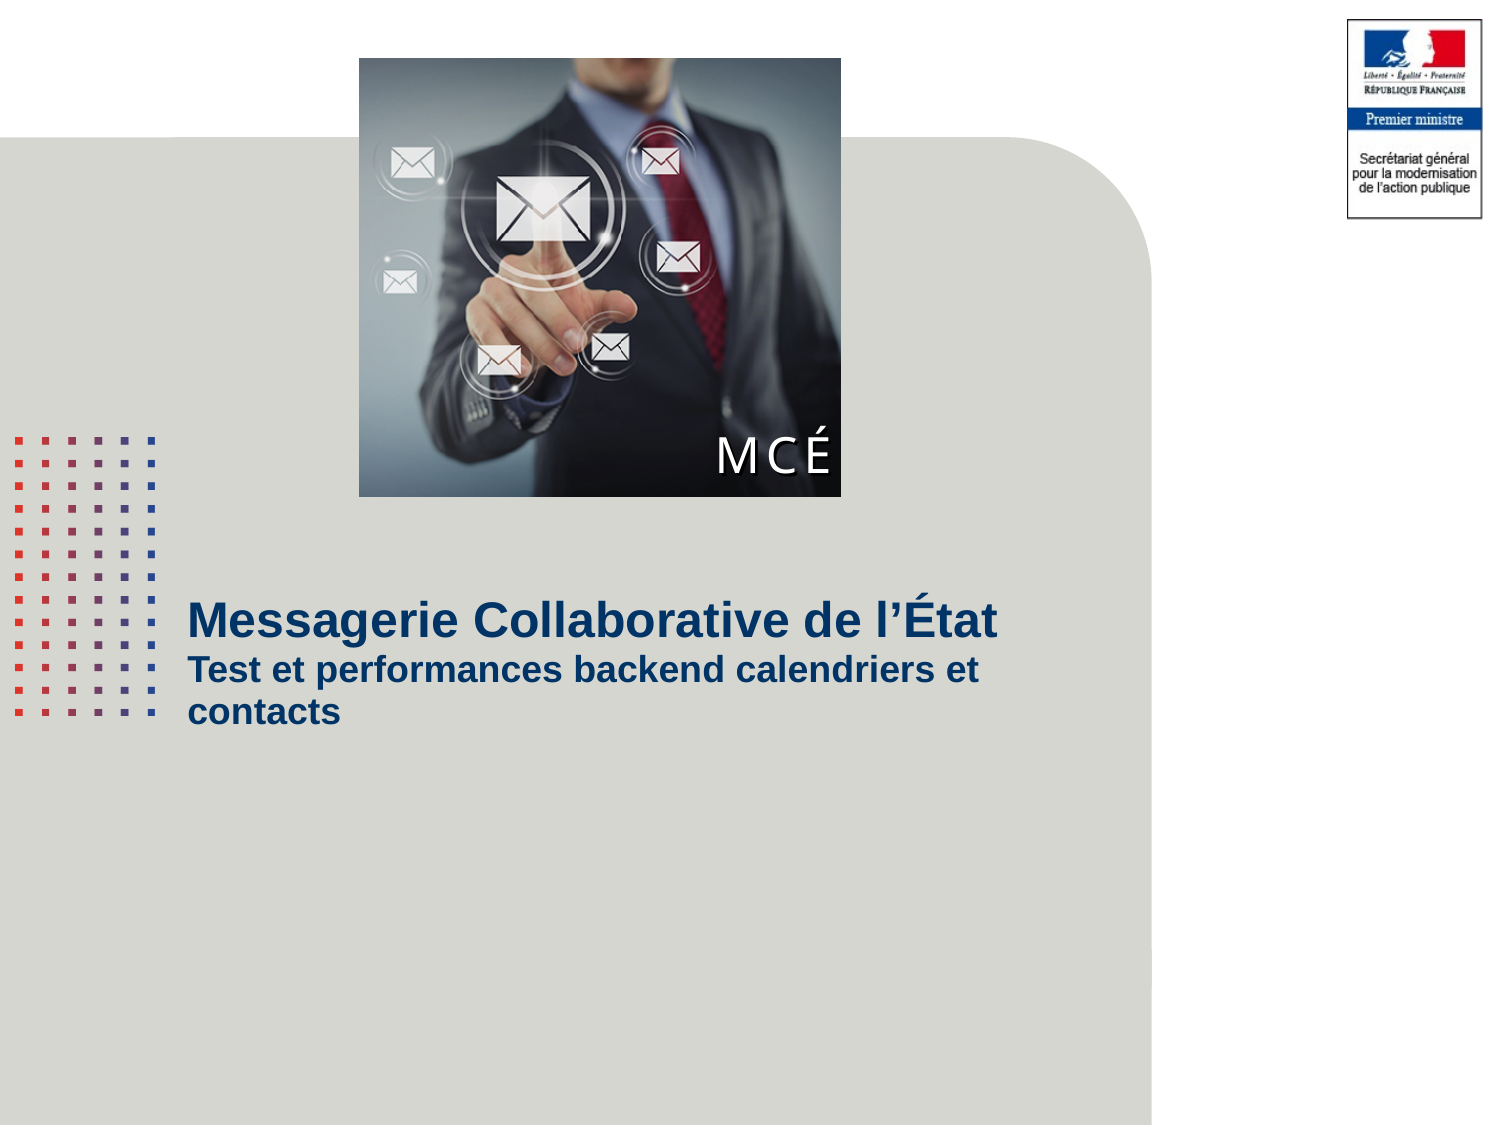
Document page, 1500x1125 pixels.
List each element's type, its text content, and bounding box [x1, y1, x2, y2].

picture [359, 58, 841, 497]
text_box MCÉ [699, 413, 852, 489]
picture [15, 437, 155, 716]
title Messagerie Collaborative de l’État Test et performances backend calendriers et contacts [187, 437, 1125, 733]
picture [1347, 19, 1483, 220]
